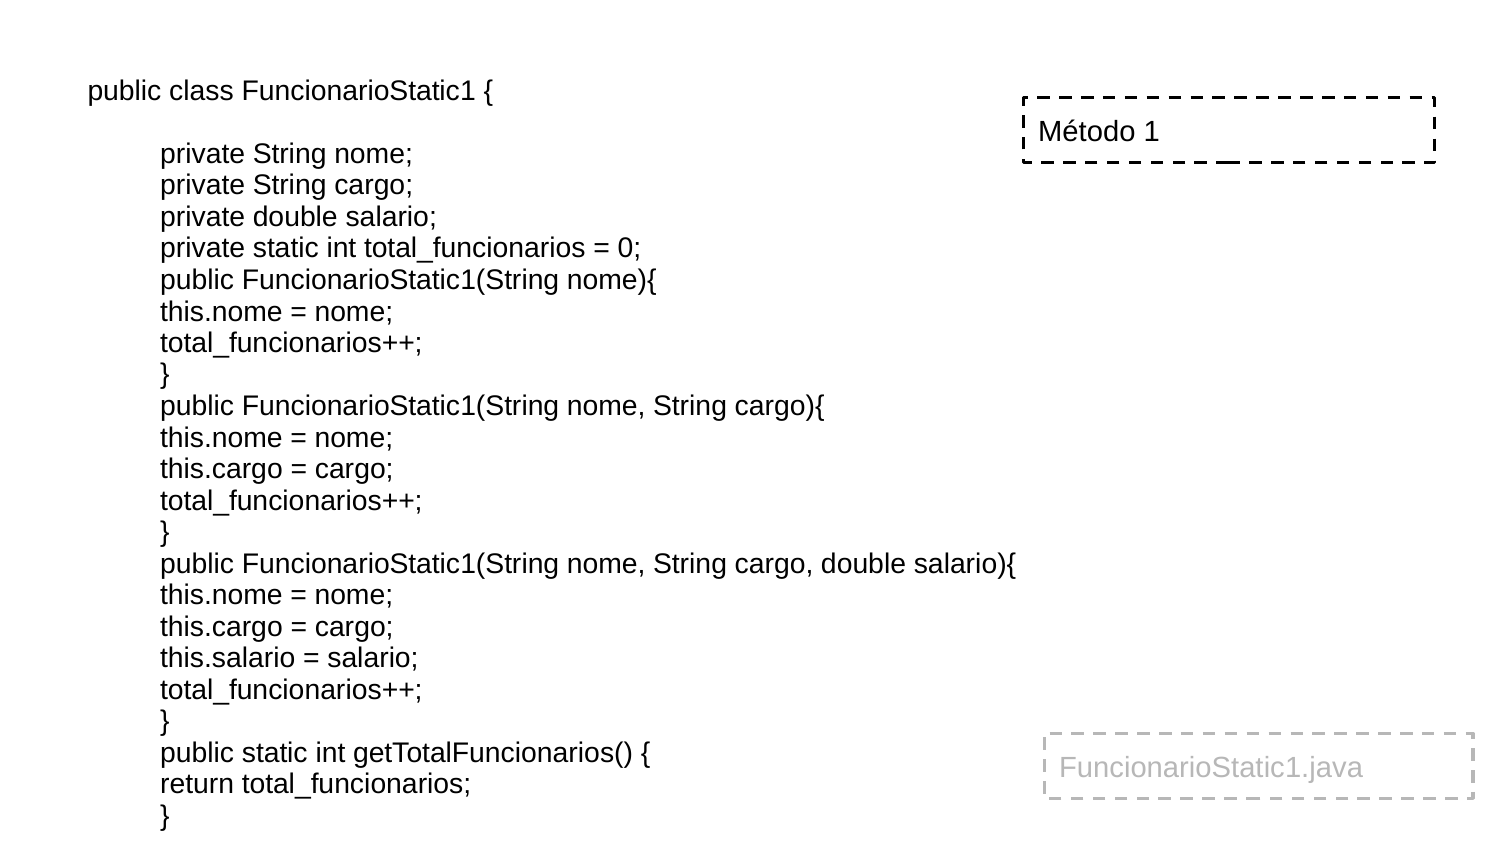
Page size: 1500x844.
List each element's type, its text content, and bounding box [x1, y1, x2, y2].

text_box FuncionarioStatic1.java [1044, 733, 1474, 799]
text_box public class FuncionarioStatic1 { private String nome; private String cargo; private double salario; private static int total_funcionarios = 0; public FuncionarioStatic1(String nome){ this.nome = nome; total_funcionarios++; } public FuncionarioStatic1(String nome, String cargo){ this.nome = nome; this.cargo = cargo; total_funcionarios++; } public FuncionarioStatic1(String nome, String cargo, double salario){ this.nome = nome; this.cargo = cargo; this.salario = salario; total_funcionarios++; } public static int getTotalFuncionarios() { return total_funcionarios; } [72, 59, 1384, 844]
text_box Método 1 [1023, 97, 1435, 163]
